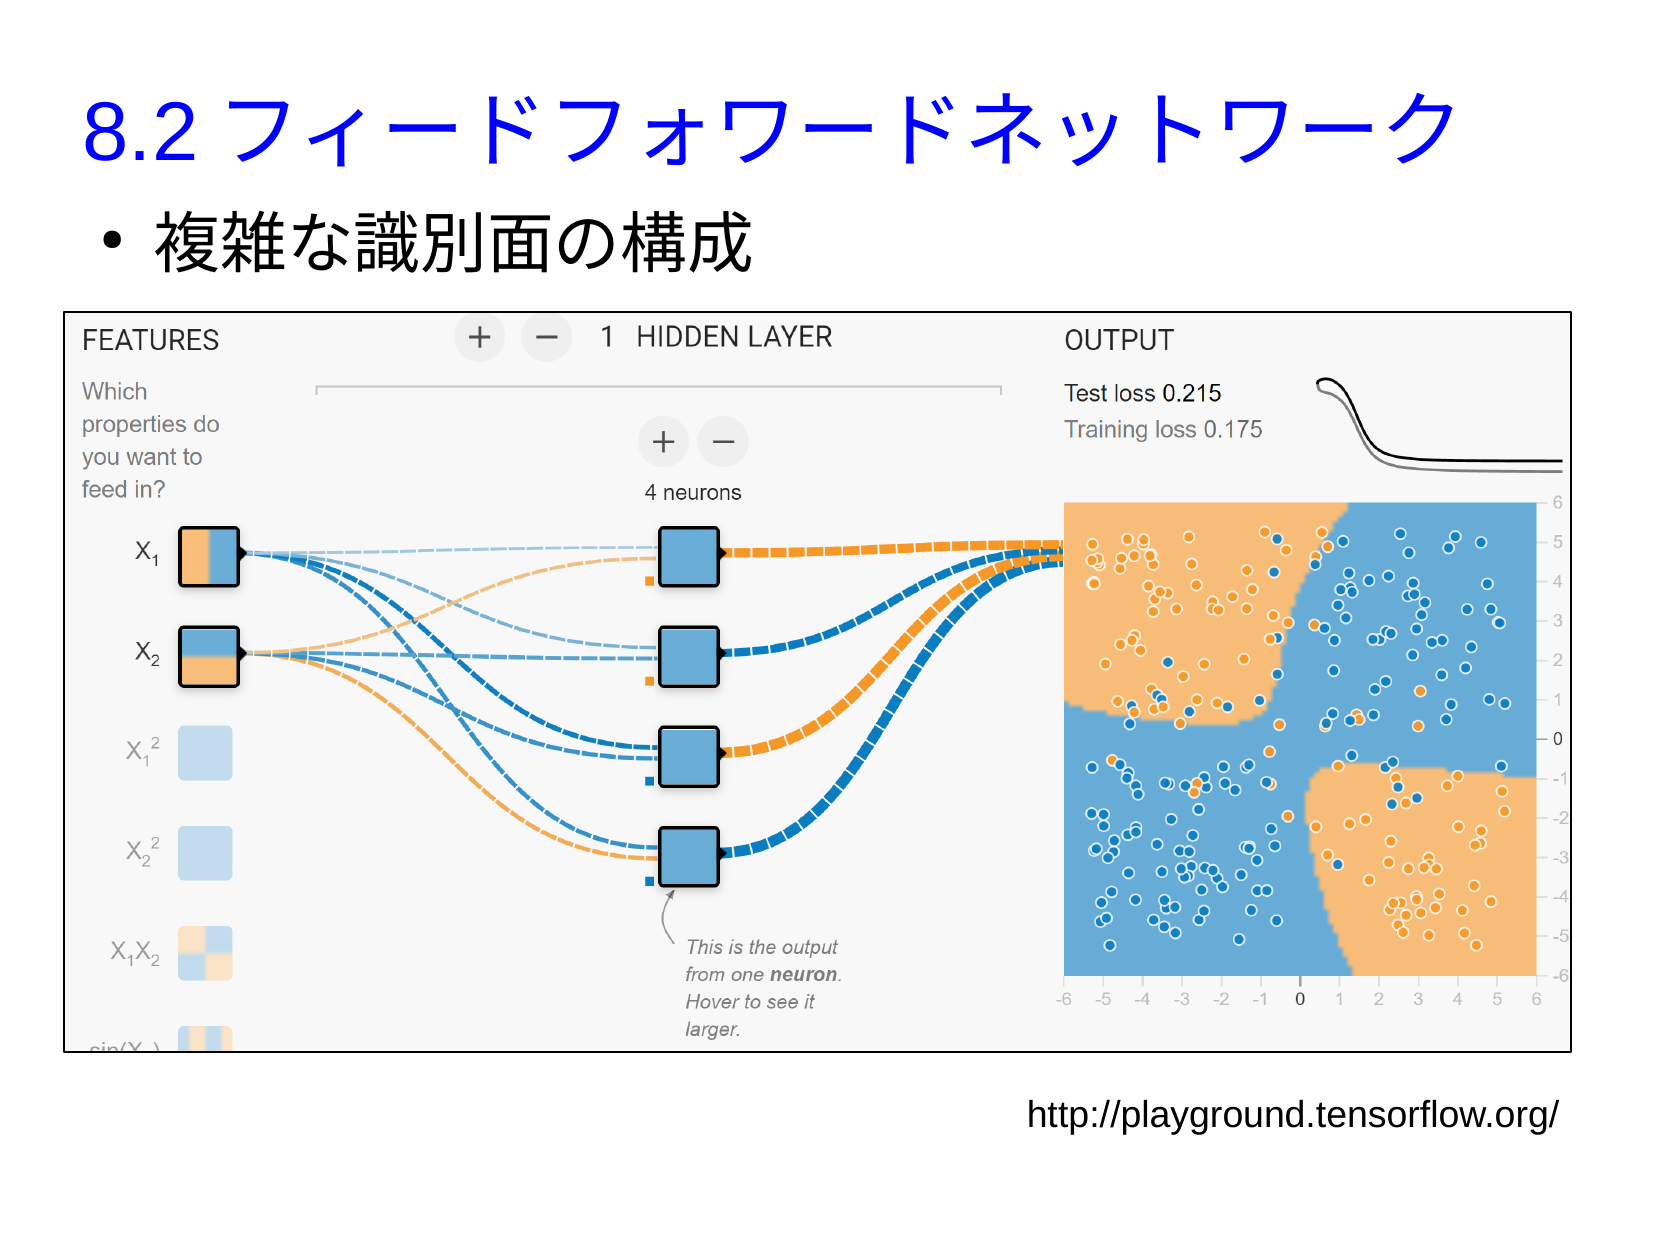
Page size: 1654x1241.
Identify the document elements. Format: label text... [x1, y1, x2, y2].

list 複雑な識別面の構成 [82, 195, 1571, 311]
picture [64, 312, 1571, 1052]
title 8.2フィードフォワードネットワーク [82, 49, 1571, 195]
text_box http://playground.tensorflow.org/ [1012, 1086, 1575, 1144]
